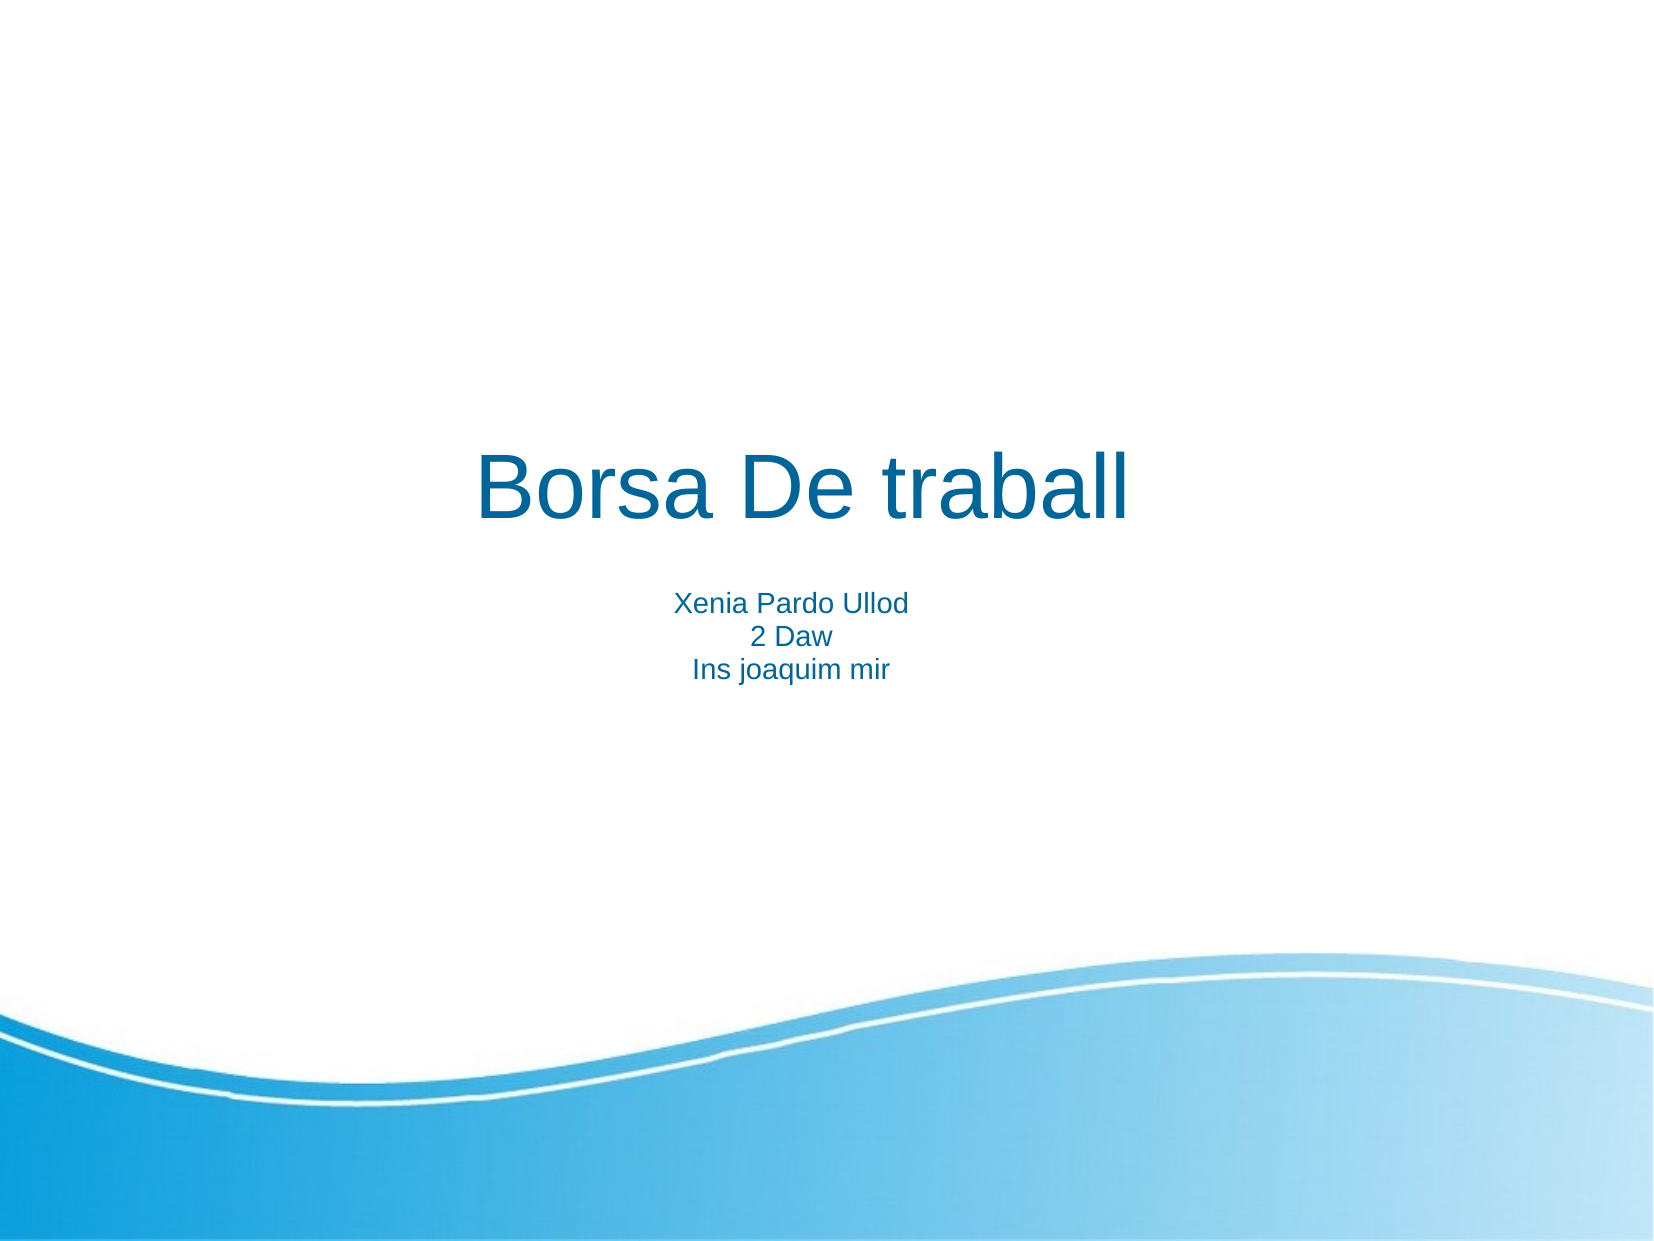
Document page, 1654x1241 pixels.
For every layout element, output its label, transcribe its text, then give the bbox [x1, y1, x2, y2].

picture [0, 952, 1654, 1241]
title Borsa De traball [59, 383, 1548, 591]
title Xenia Pardo Ullod 2 Daw Ins joaquim mir [543, 584, 1040, 792]
